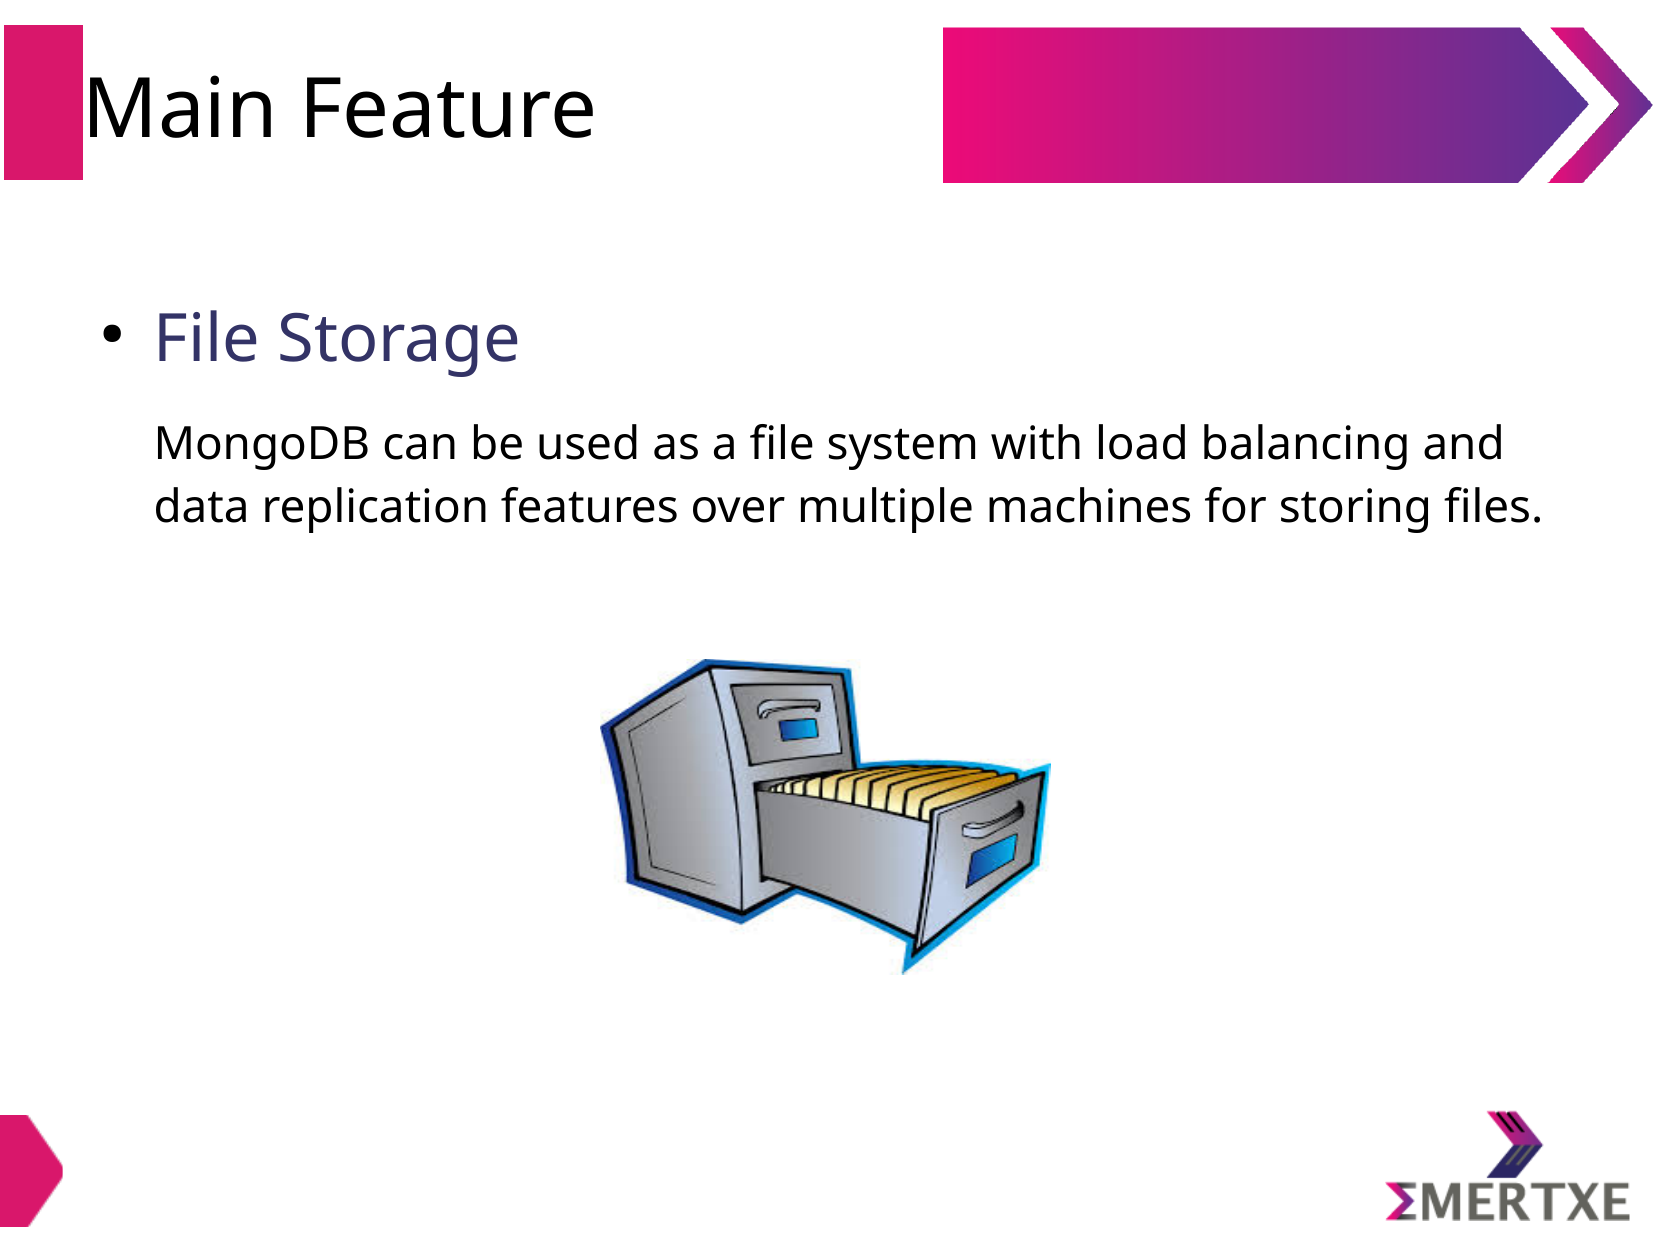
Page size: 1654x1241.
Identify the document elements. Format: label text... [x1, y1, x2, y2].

picture [600, 659, 1051, 976]
picture [1571, 27, 1653, 183]
list File Storage MongoDB can be used as a file system with load balancing and data replication features over multiple machines for storing files. [82, 290, 1571, 1010]
title Main Feature [82, 2, 1571, 210]
picture [1385, 1107, 1631, 1221]
